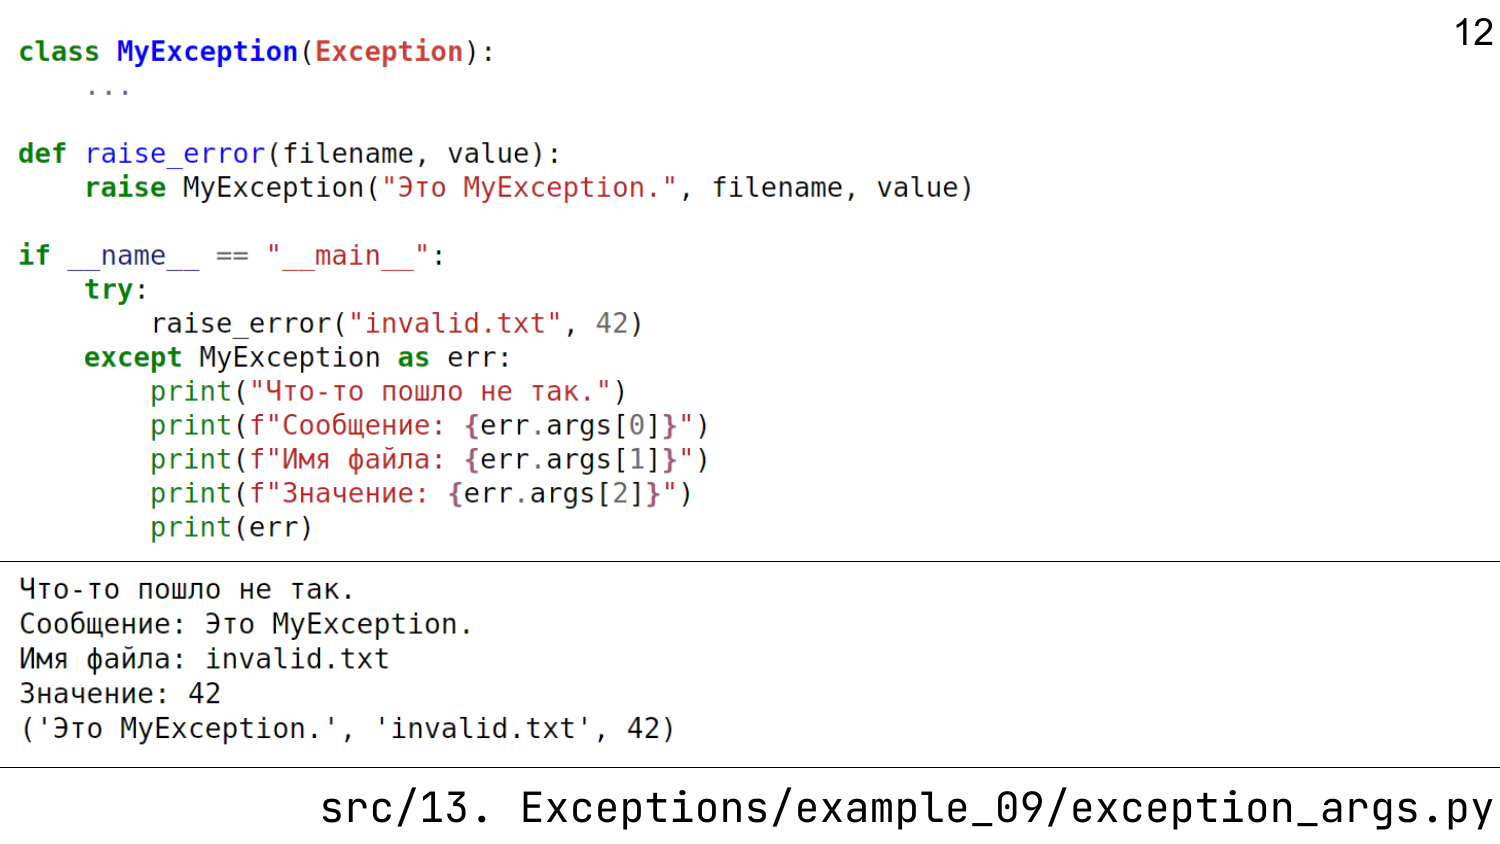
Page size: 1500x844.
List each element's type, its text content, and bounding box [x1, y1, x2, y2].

picture [12, 29, 981, 554]
picture [13, 565, 683, 756]
title src/13. Exceptions/example_09/exception_args.py [6, 773, 1495, 843]
